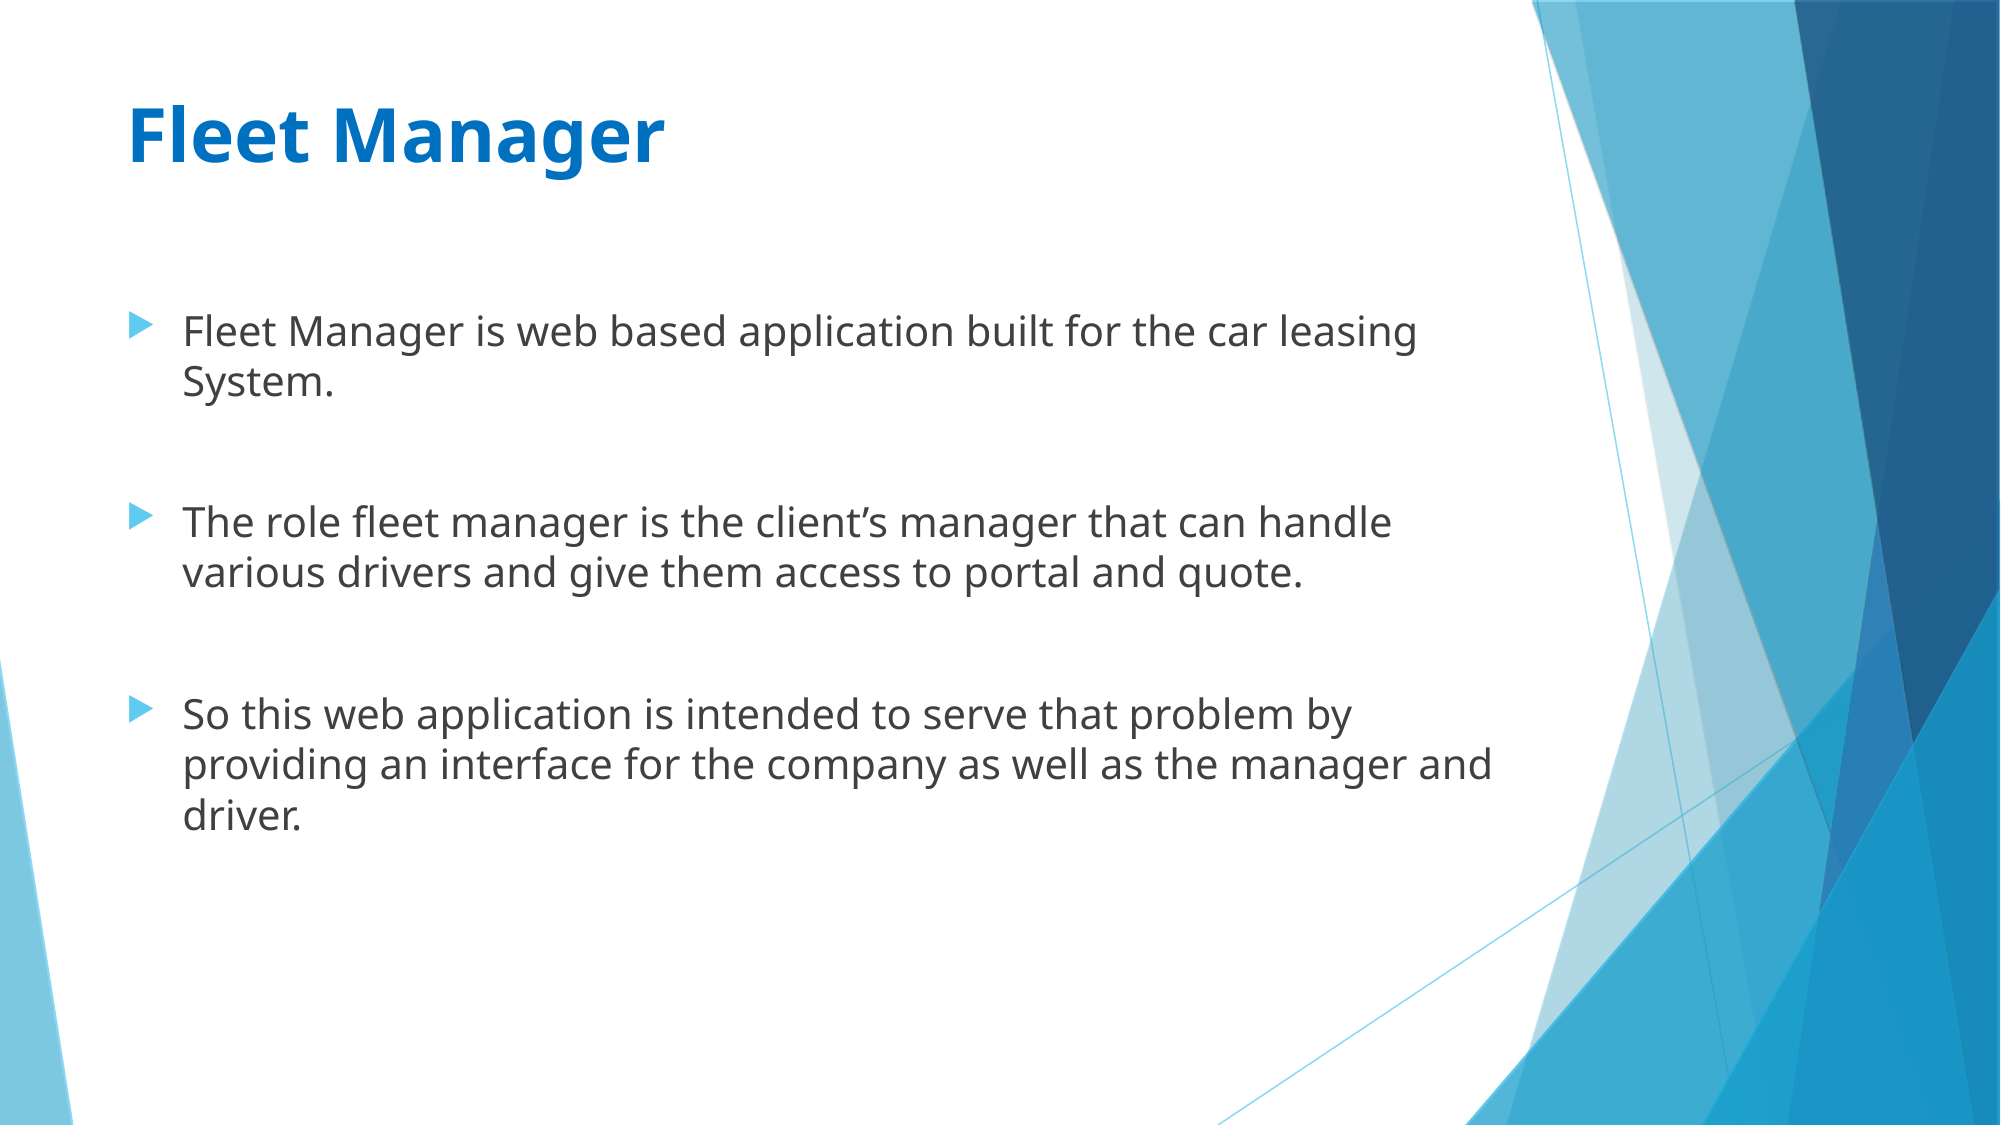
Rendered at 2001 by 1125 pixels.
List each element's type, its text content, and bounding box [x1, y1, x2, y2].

list Fleet Manager is web based application built for the car leasing System. The role fleet manager is the client’s manager that can handle various drivers and give them access to portal and quote. So this web application is intended to serve that problem by providing an interface for the company as well as the manager and driver. [111, 296, 1522, 934]
title Fleet Manager [111, 80, 1522, 296]
